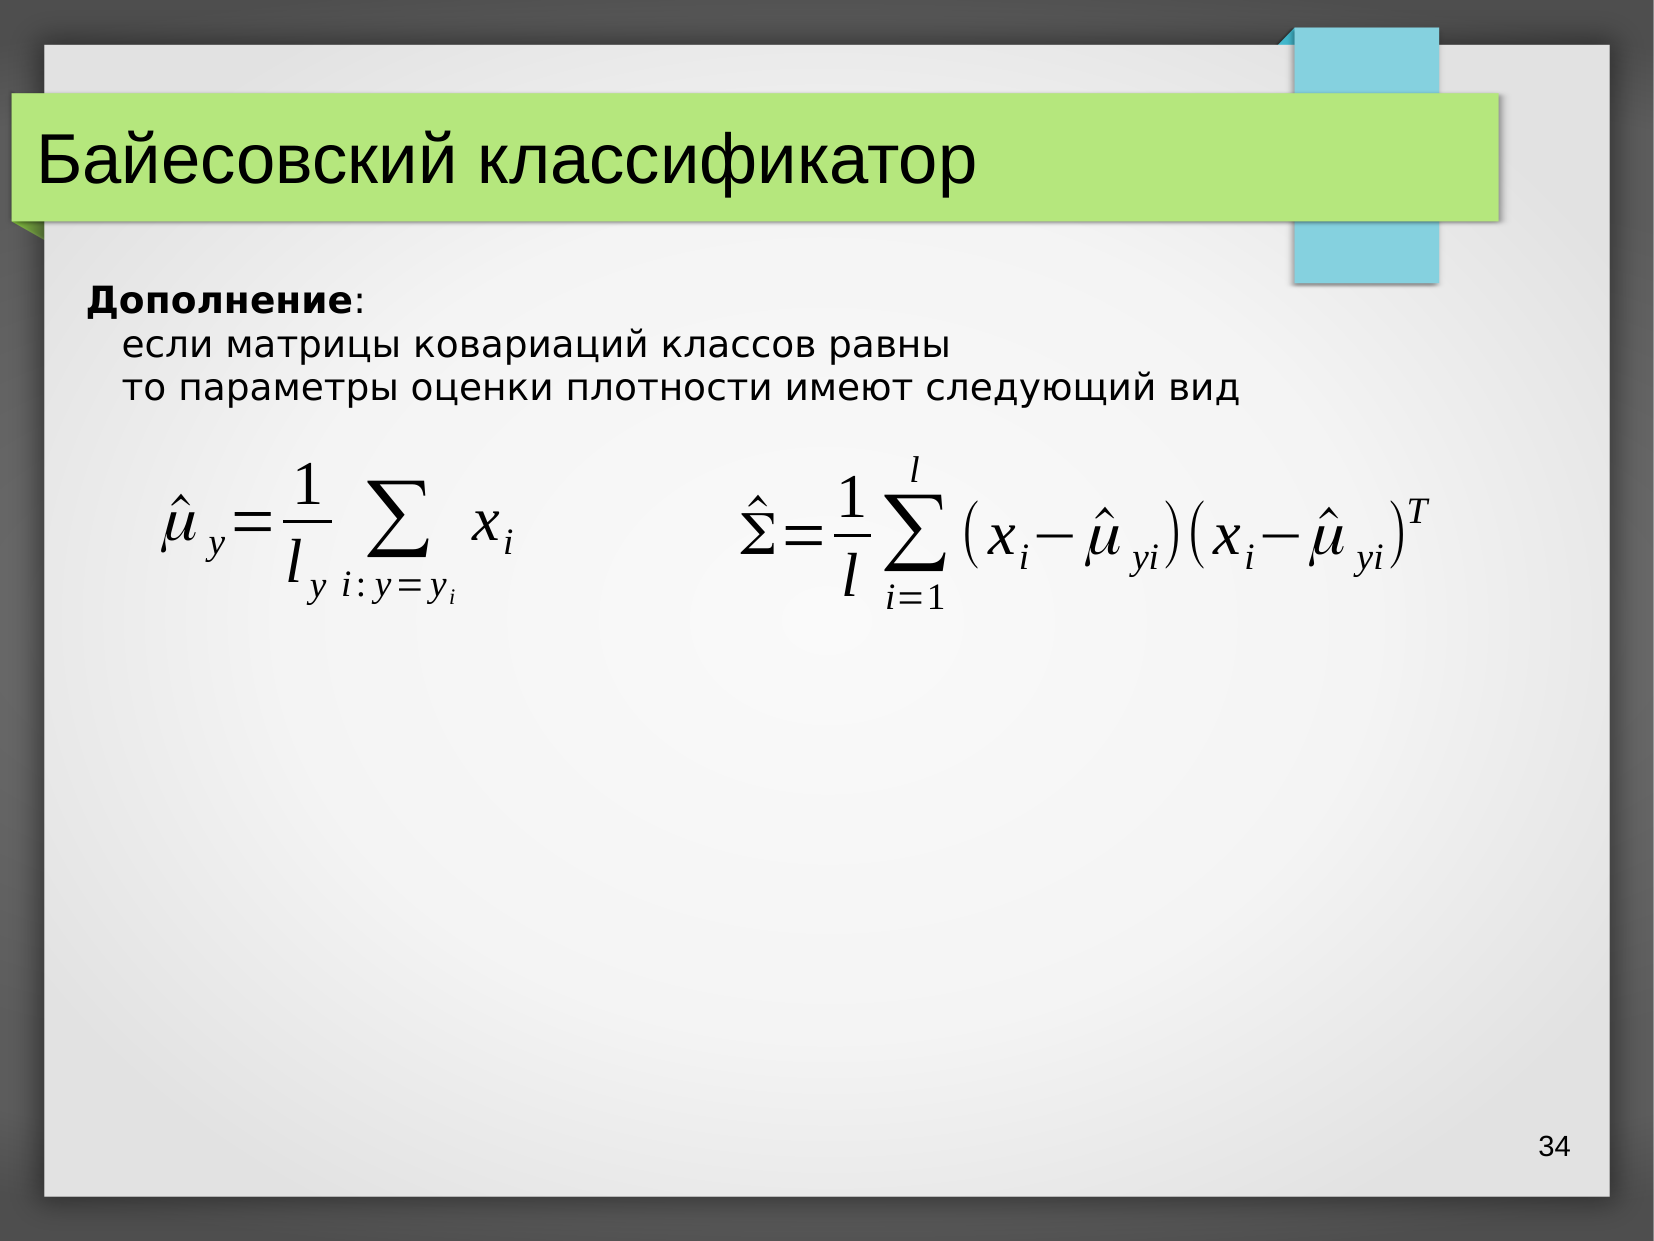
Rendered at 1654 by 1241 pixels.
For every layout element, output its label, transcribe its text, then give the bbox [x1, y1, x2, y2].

chart [153, 448, 520, 609]
picture [0, 0, 1654, 1241]
text_box Дополнение: если матрицы ковариаций классов равны то параметры оценки плотности имеют следующий вид [70, 271, 1548, 418]
chart [732, 448, 1438, 618]
title Байесовский классификатор [35, 118, 1489, 200]
